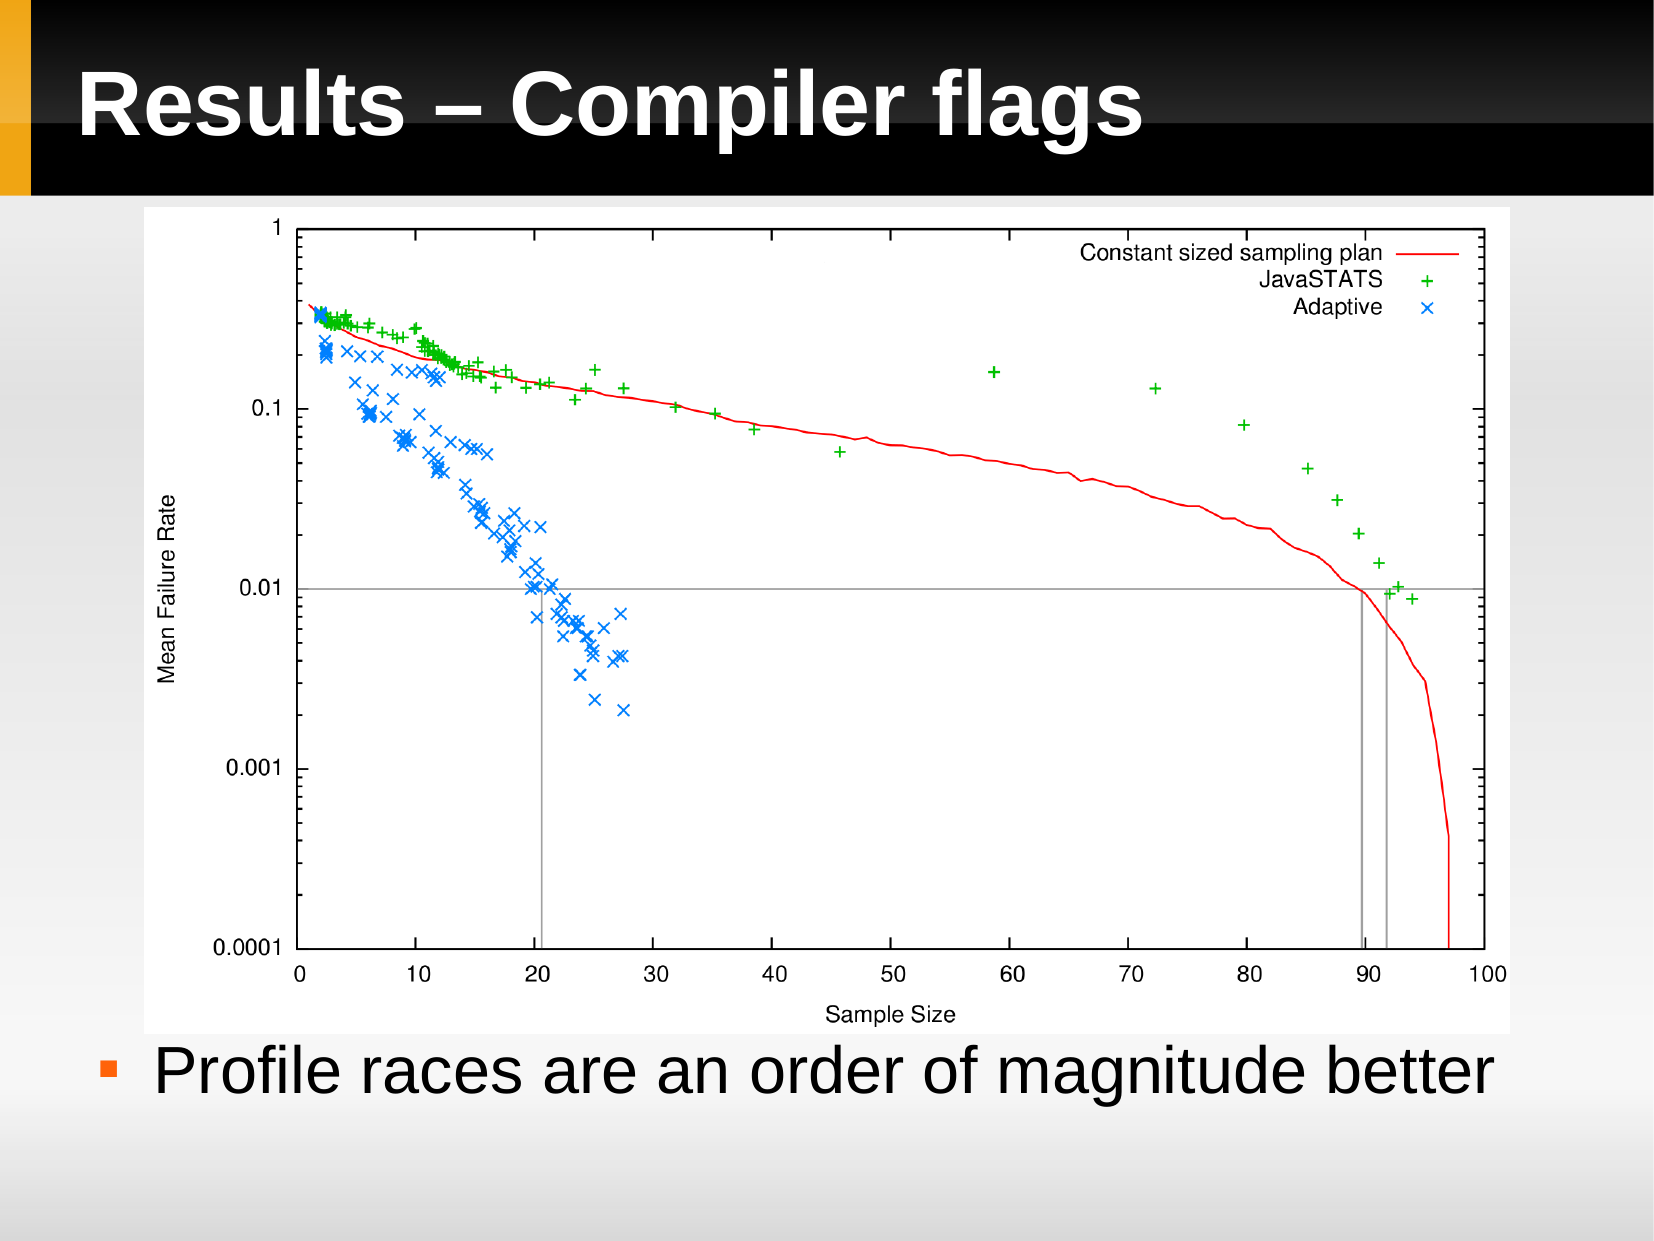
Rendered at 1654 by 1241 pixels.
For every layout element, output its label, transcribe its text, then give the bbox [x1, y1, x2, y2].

picture [0, 0, 1654, 1241]
list Profile races are an order of magnitude better [82, 1033, 1571, 1211]
title Results – Compiler flags [76, 7, 1565, 200]
